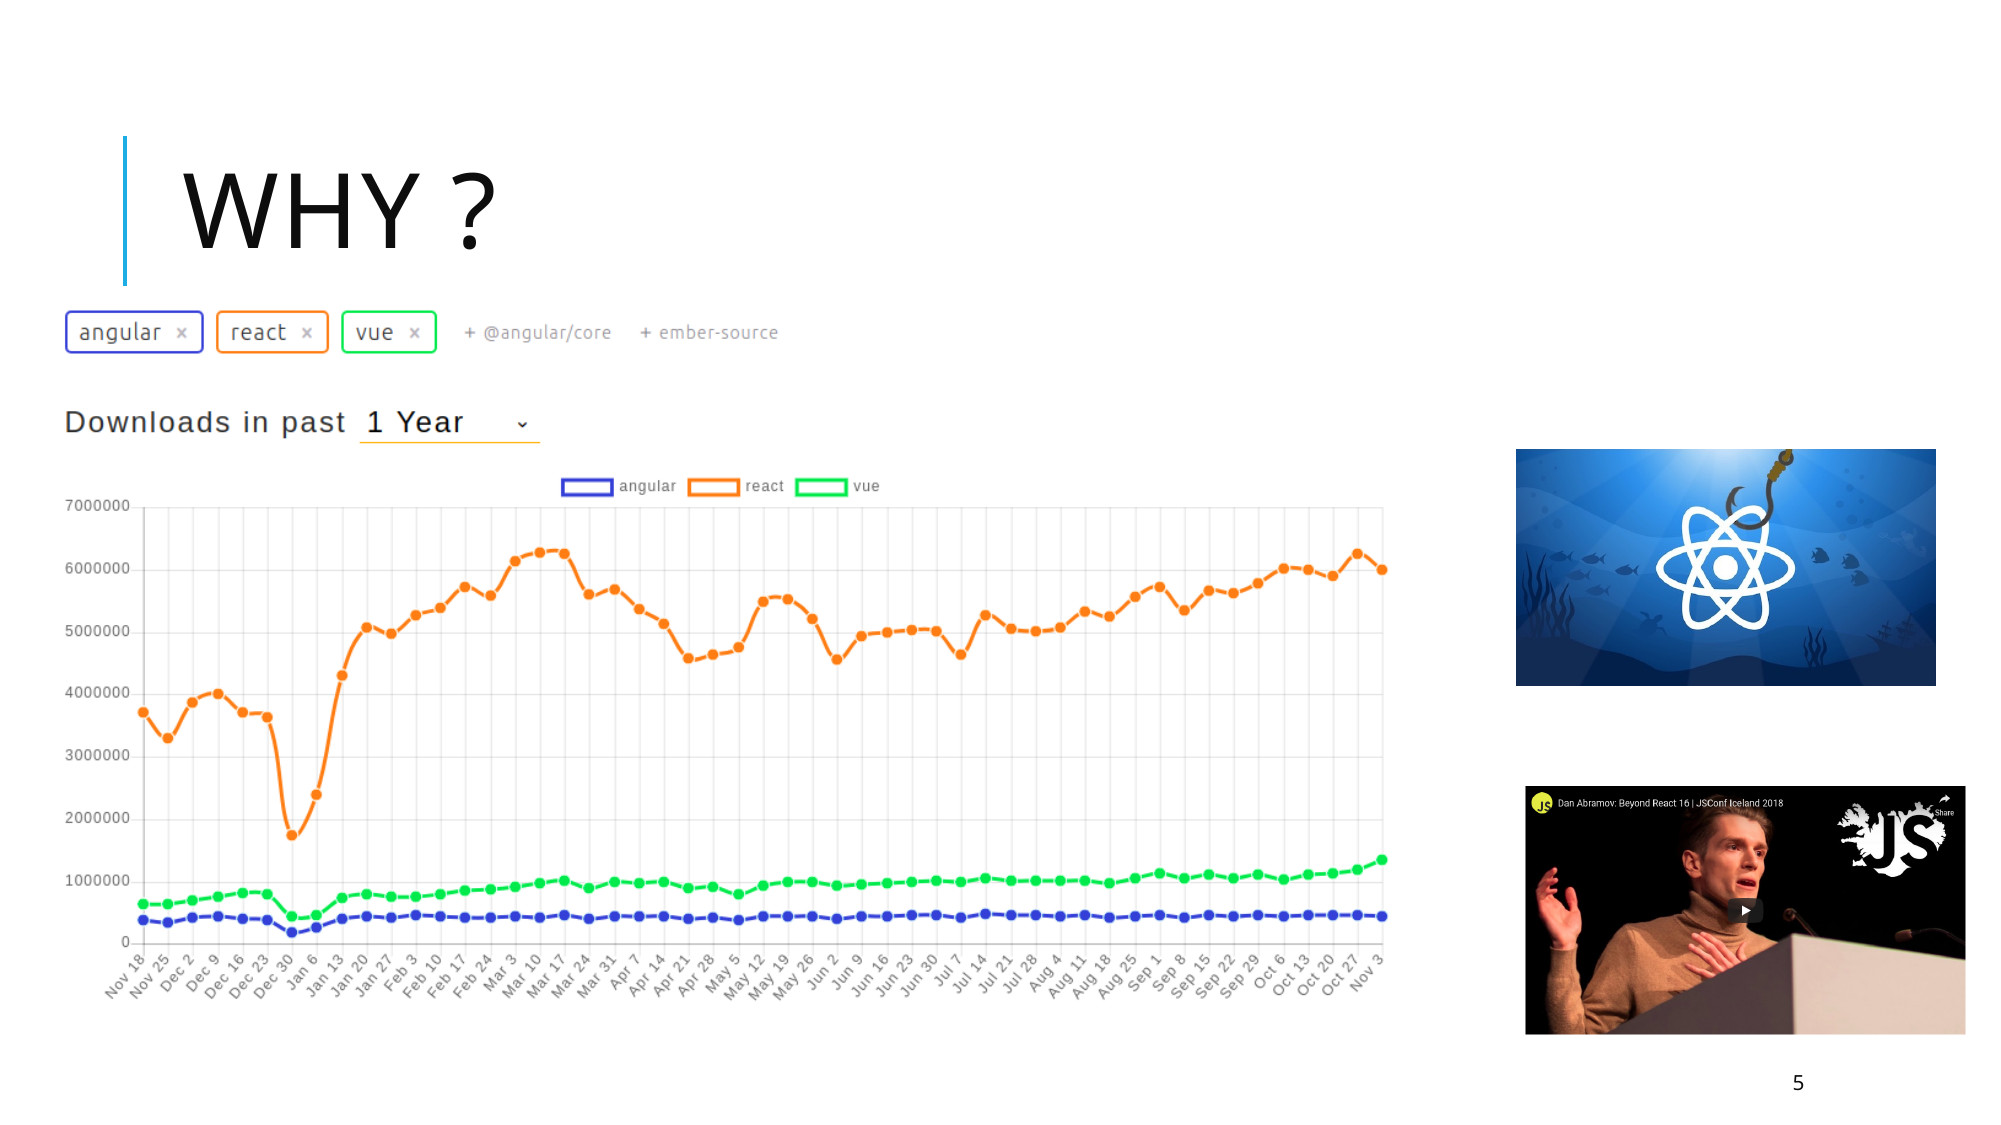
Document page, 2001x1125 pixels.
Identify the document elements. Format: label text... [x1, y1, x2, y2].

picture [48, 302, 1450, 1048]
picture [1523, 782, 1970, 1038]
slide_number <number> [1777, 1061, 1938, 1107]
picture [1516, 449, 1936, 686]
title WHY ? [168, 96, 1763, 342]
